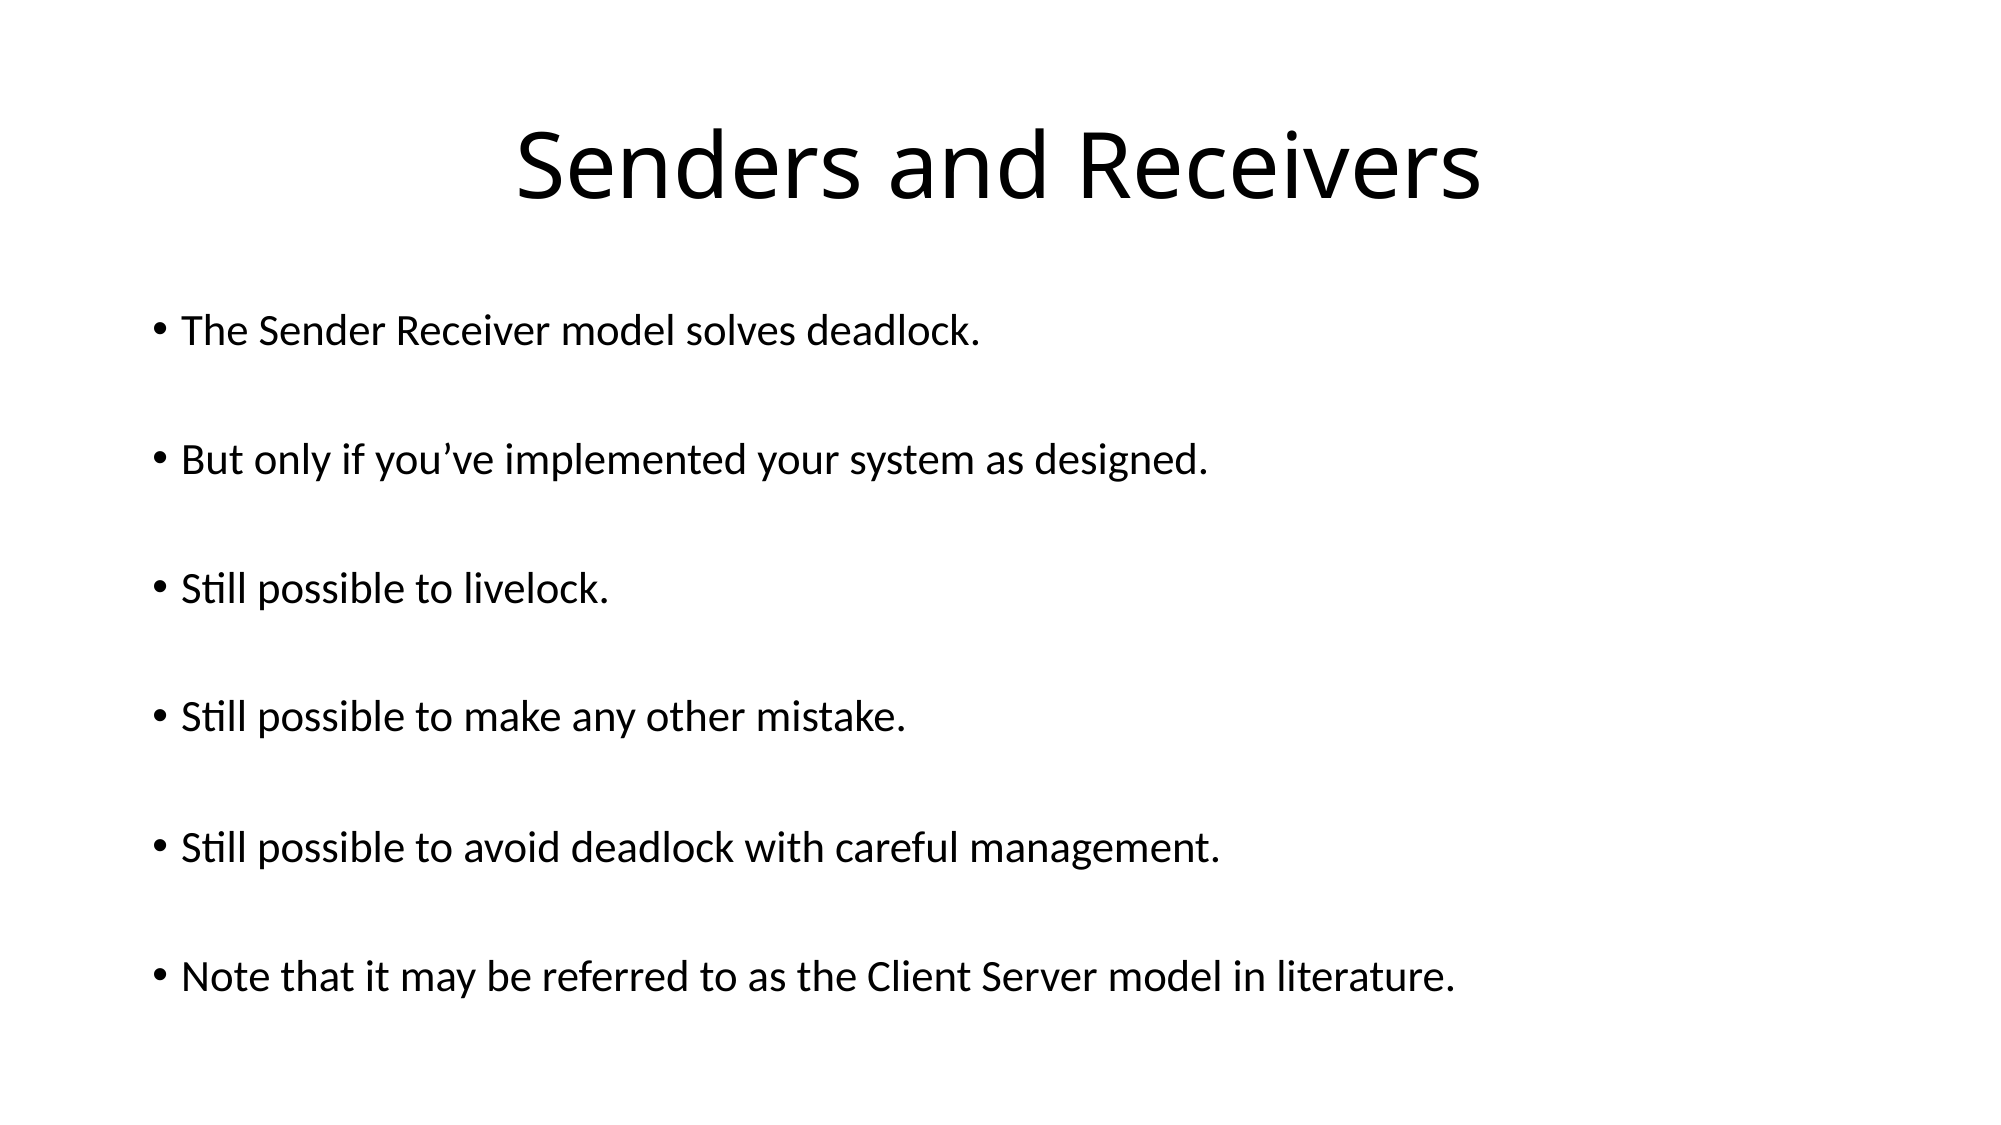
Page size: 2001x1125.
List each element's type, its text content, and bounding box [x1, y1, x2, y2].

title Senders and Receivers [137, 59, 1863, 278]
list The Sender Receiver model solves deadlock. But only if you’ve implemented your system as designed. Still possible to livelock. Still possible to make any other mistake. Still possible to avoid deadlock with careful management. Note that it may be referred to as the Client Server model in literature. [137, 299, 1863, 1014]
